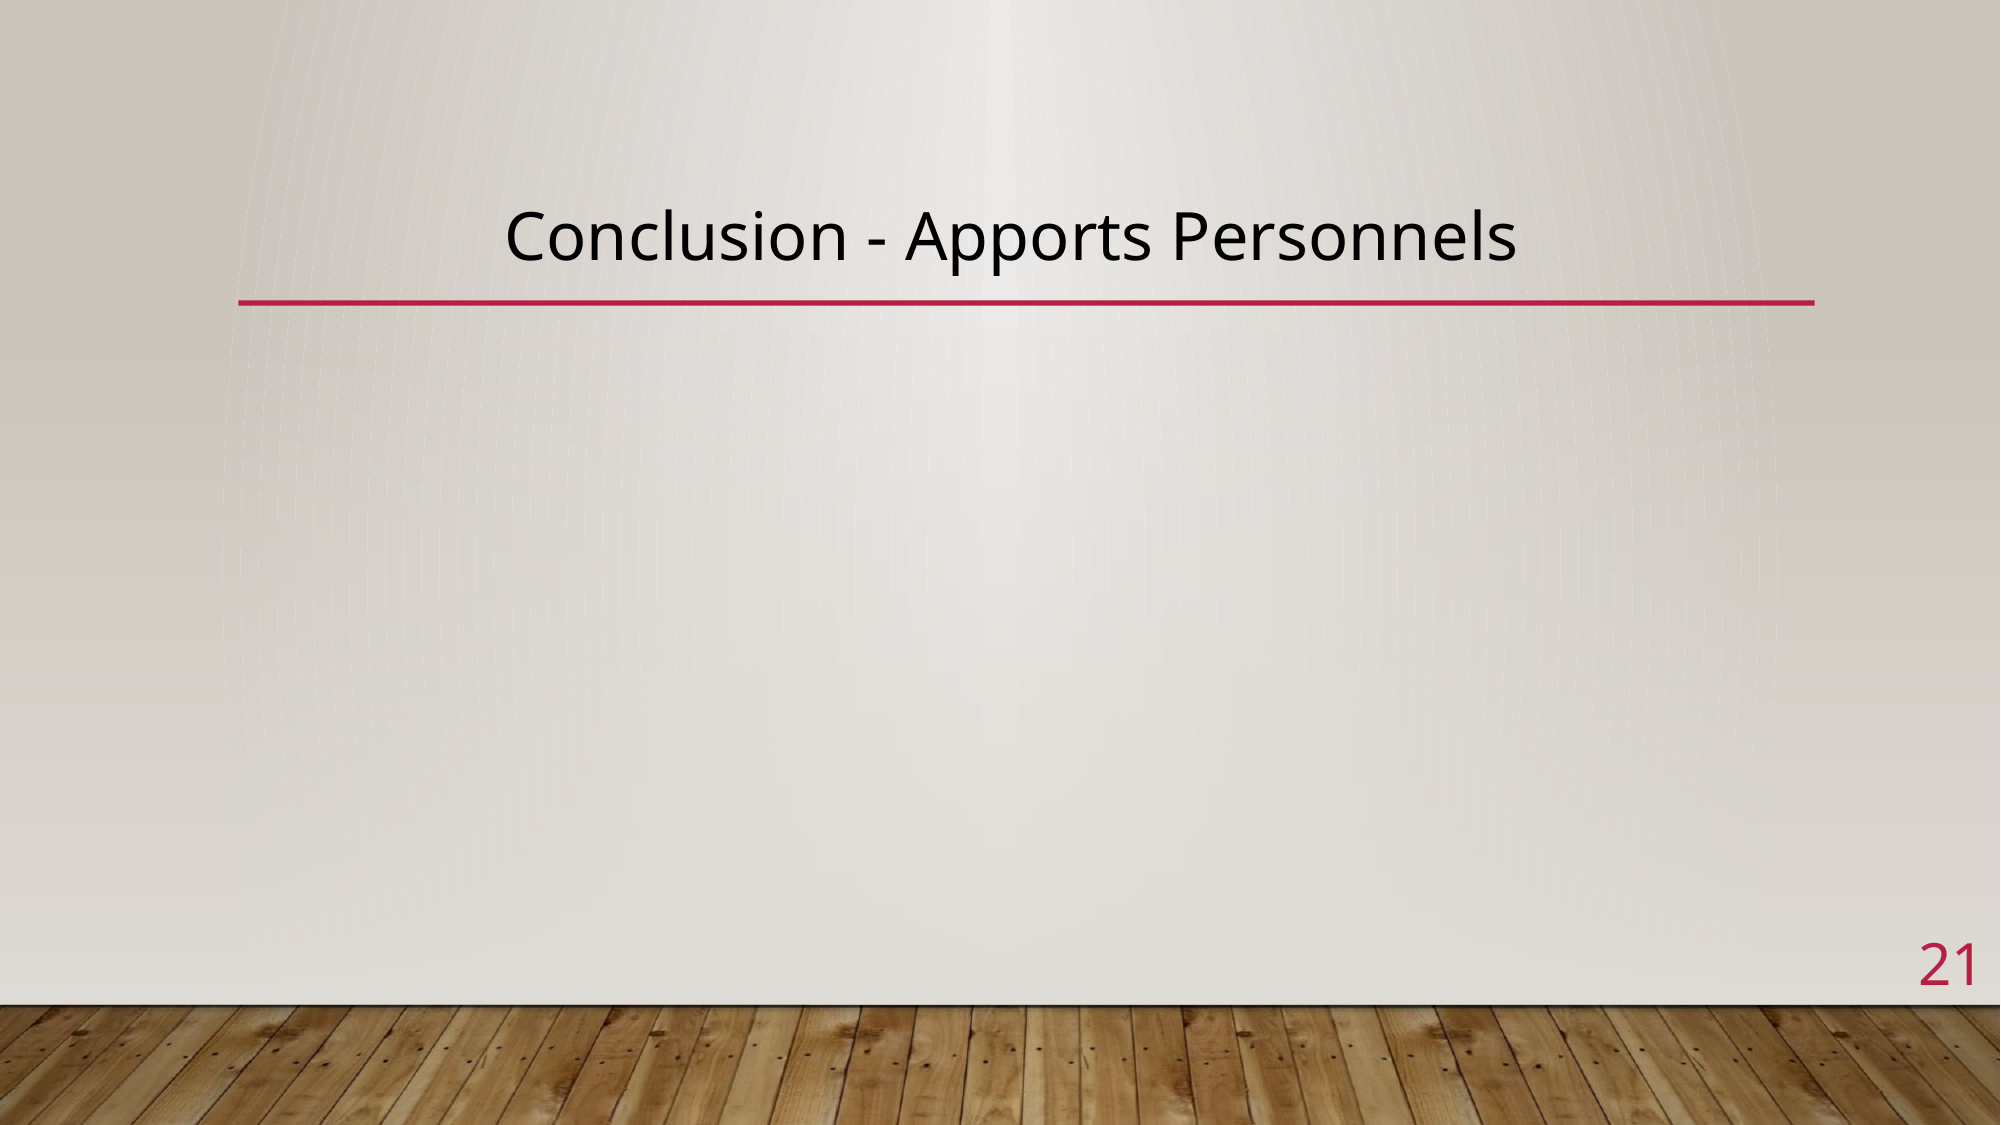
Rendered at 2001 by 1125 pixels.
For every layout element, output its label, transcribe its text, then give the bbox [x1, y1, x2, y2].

title Conclusion - Apports Personnels [224, 195, 1800, 300]
picture [0, 1005, 2000, 1125]
slide_number <number> [1866, 920, 2000, 1003]
